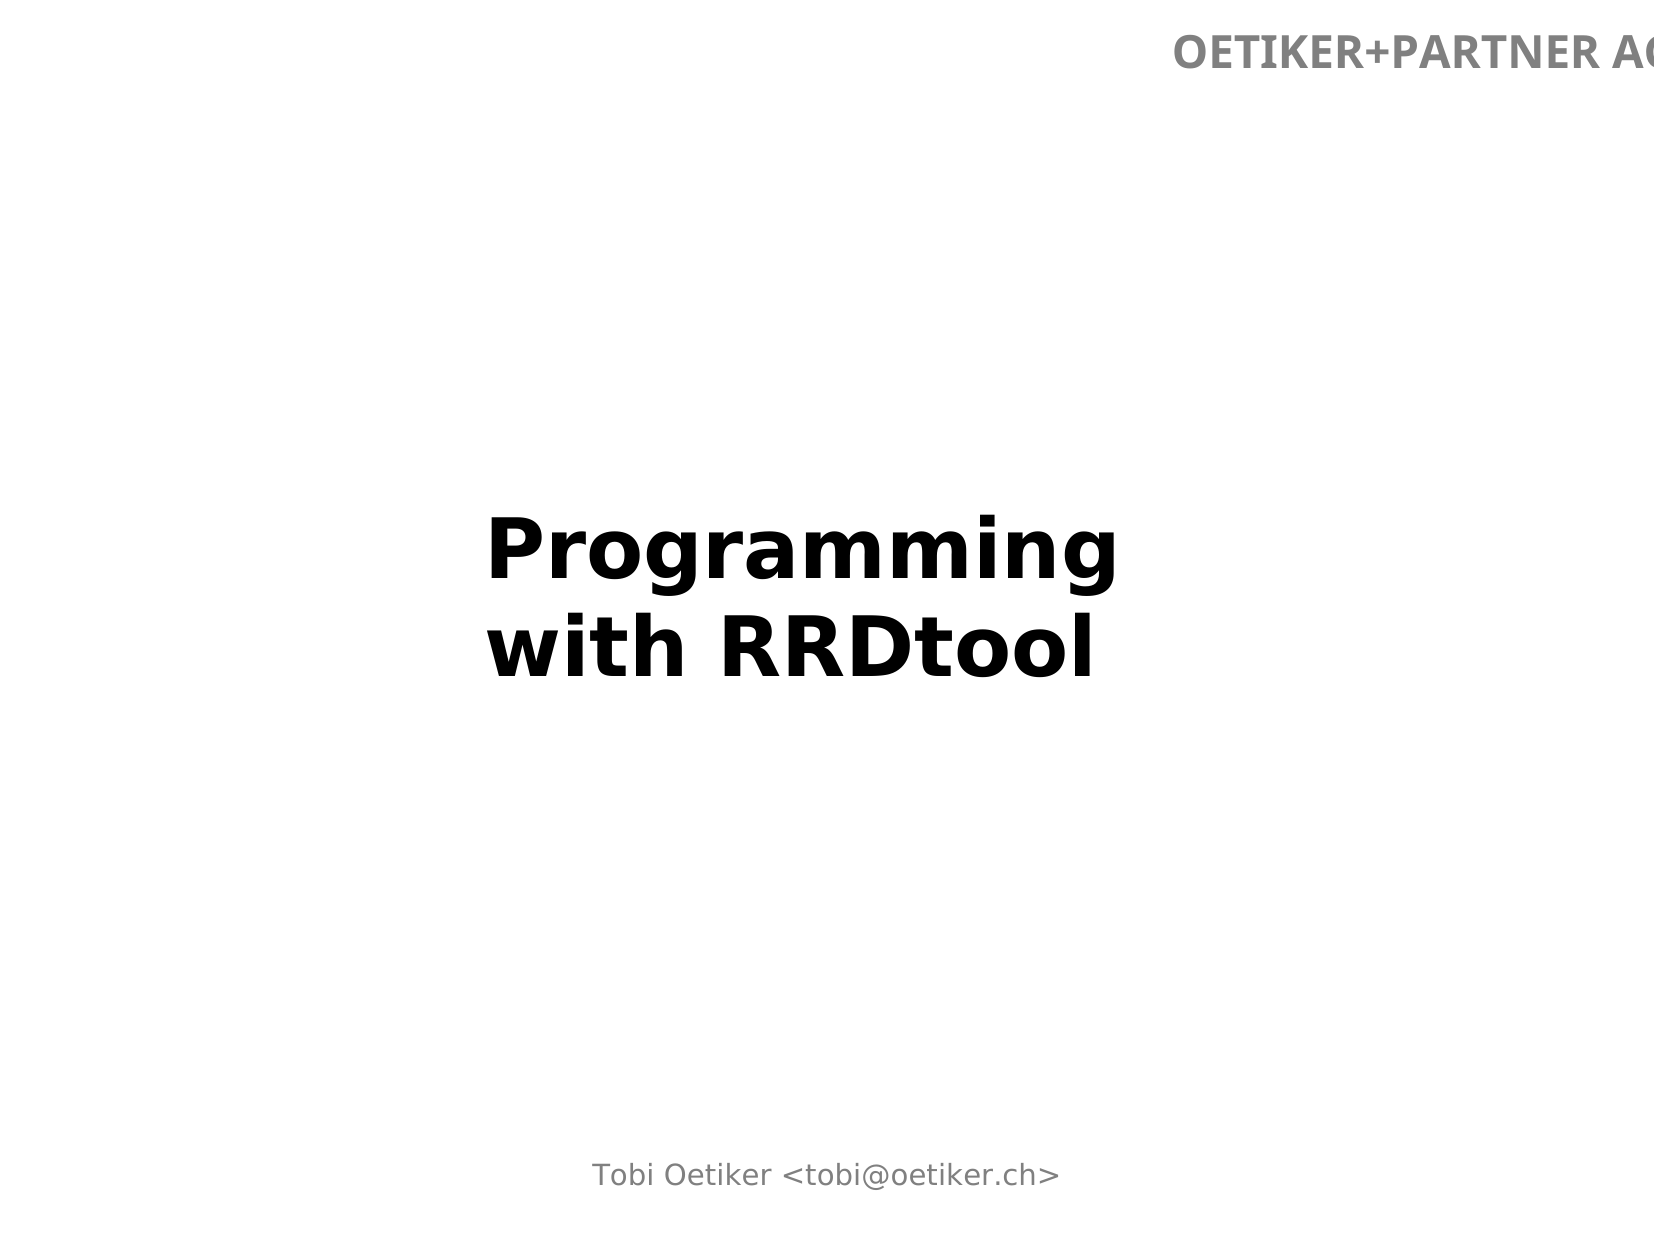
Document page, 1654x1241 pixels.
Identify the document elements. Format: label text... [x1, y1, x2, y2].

title Programming with RRDtool [484, 389, 1335, 808]
